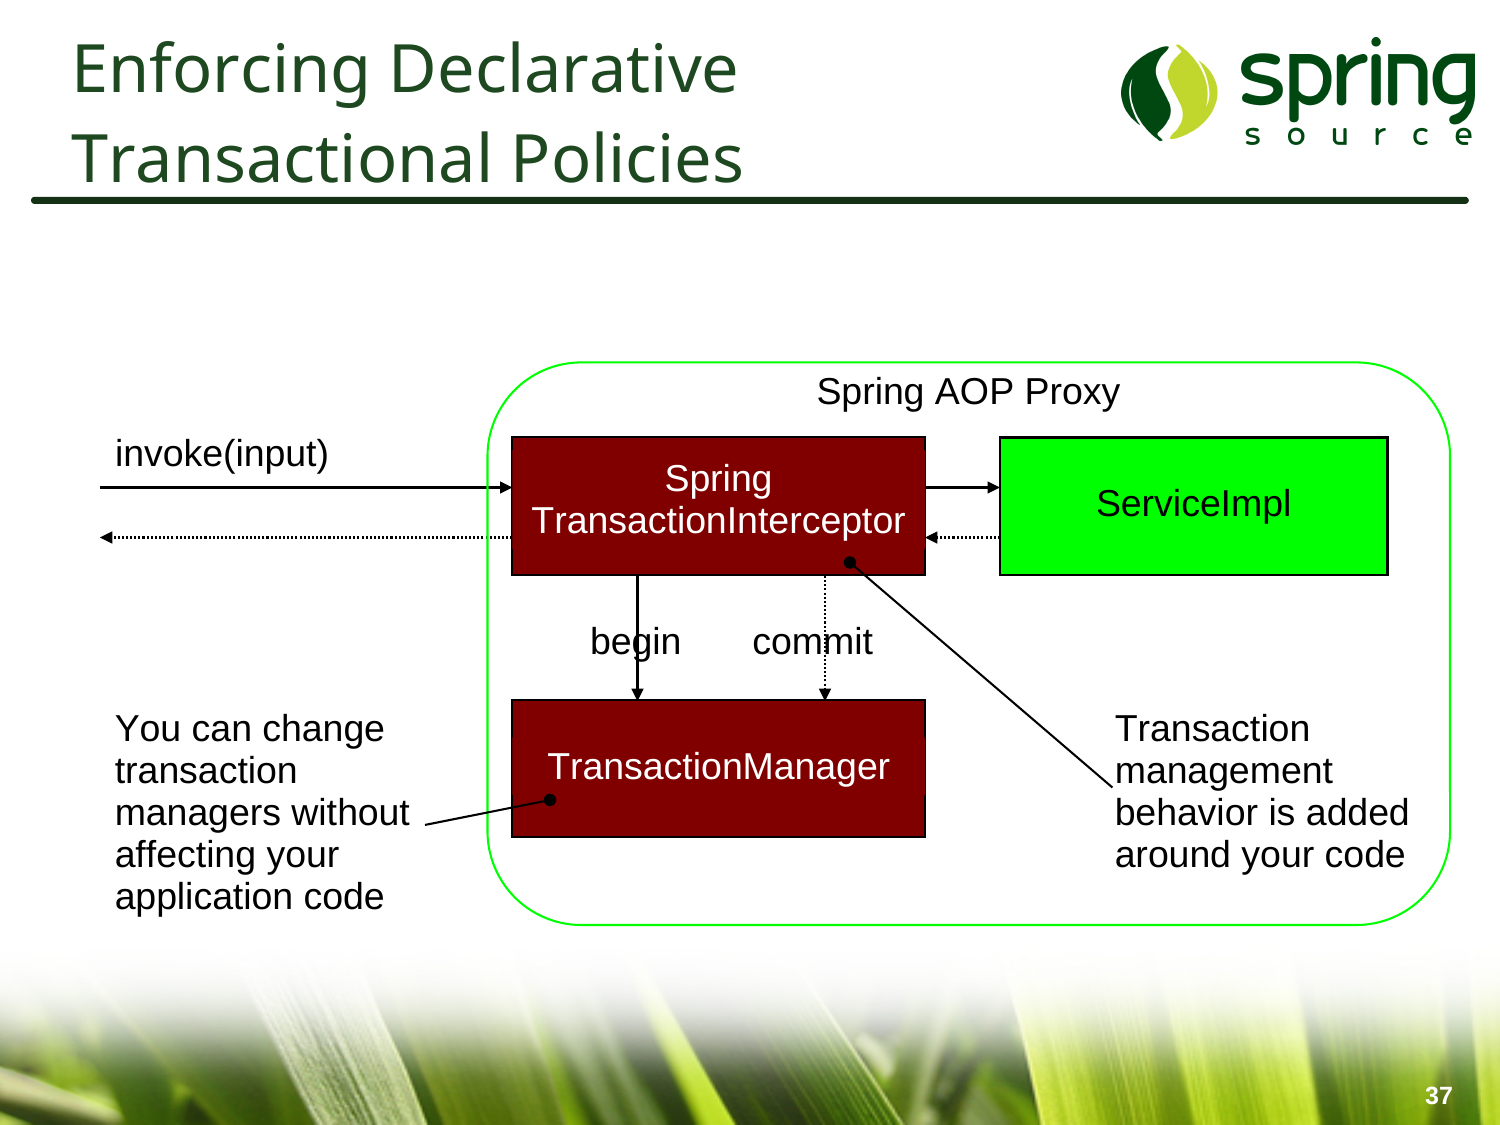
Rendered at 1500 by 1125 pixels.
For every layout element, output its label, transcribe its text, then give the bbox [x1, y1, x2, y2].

picture [1121, 37, 1475, 145]
text_box [999, 437, 1388, 474]
picture [0, 944, 1500, 1125]
text_box Transaction management behavior is added around your code [1099, 699, 1434, 884]
text_box [999, 533, 1388, 575]
text_box [512, 795, 545, 806]
text_box invoke(input) [100, 425, 345, 483]
title Enforcing Declarative Transactional Policies [56, 13, 1089, 191]
text_box You can change transaction managers without affecting your application code [99, 699, 434, 926]
text_box ServiceImpl [999, 474, 1388, 533]
text_box Spring AOP Proxy [724, 362, 1213, 420]
text_box [512, 550, 925, 575]
text_box commit [737, 612, 889, 670]
text_box TransactionManager [512, 737, 925, 795]
text_box begin [575, 612, 697, 670]
text_box [512, 699, 925, 737]
text_box Spring TransactionInterceptor [512, 449, 925, 550]
text_box [512, 795, 925, 838]
text_box [512, 437, 925, 449]
